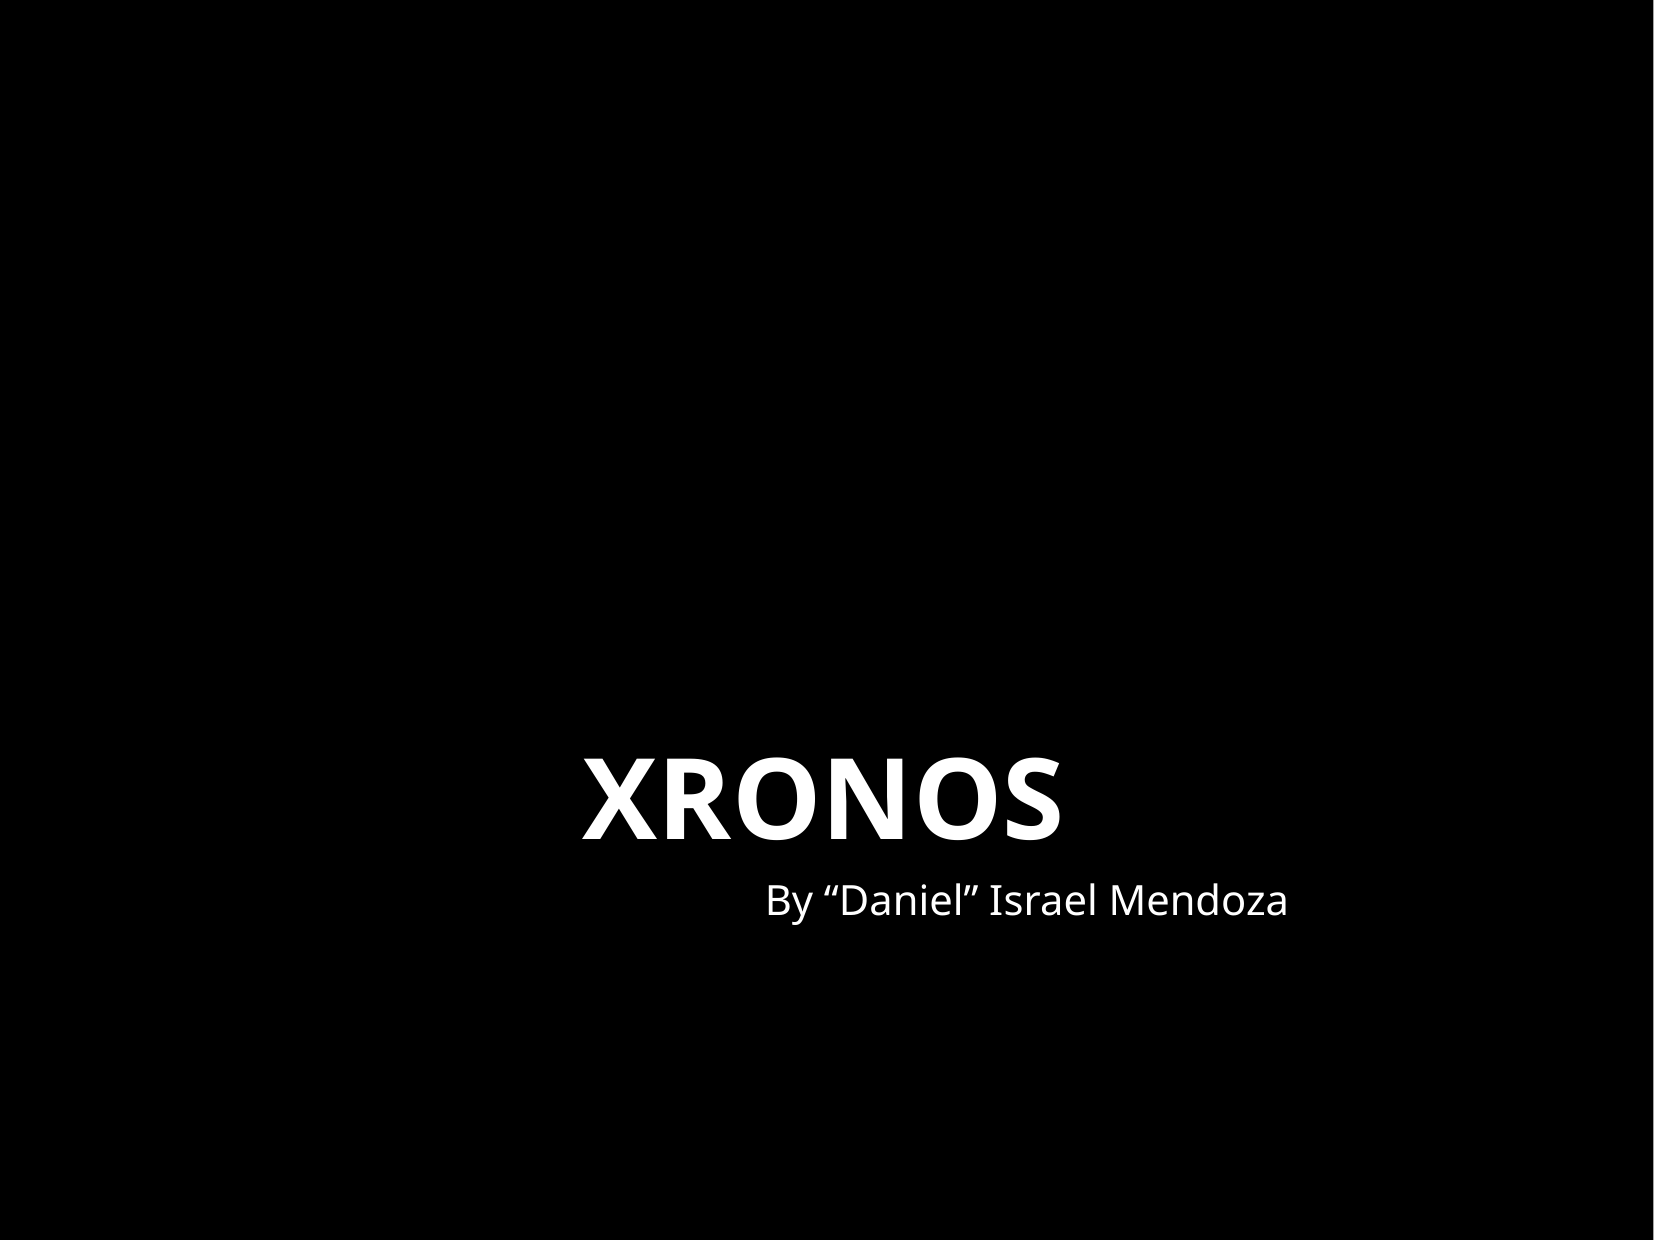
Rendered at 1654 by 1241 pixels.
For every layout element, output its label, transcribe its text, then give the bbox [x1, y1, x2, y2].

text_box By “Daniel” Israel Mendoza [750, 863, 1333, 933]
text_box XRONOS [268, 578, 1379, 1014]
